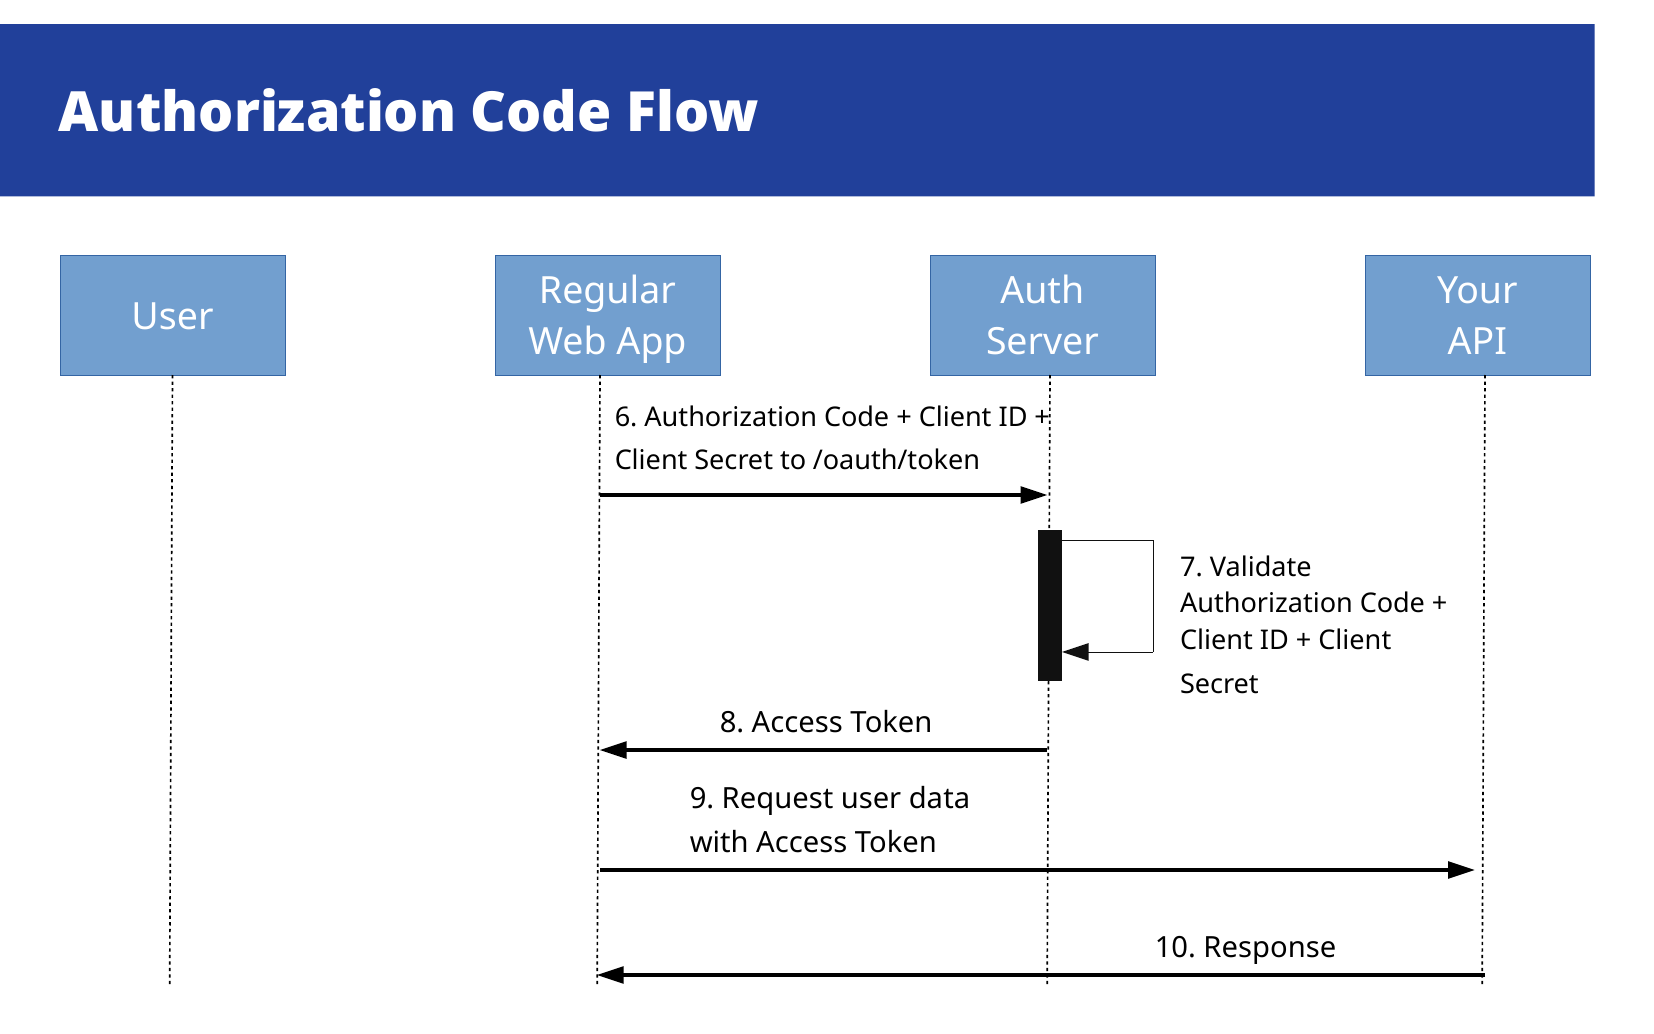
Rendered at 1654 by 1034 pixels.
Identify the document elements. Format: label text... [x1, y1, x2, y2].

text_box 6. Authorization Code + Client ID + Client Secret to /oauth/token [600, 390, 1068, 511]
text_box Auth Server [930, 255, 1156, 376]
text_box [1038, 530, 1062, 681]
text_box 7. Validate Authorization Code + Client ID + Client Secret [1165, 540, 1483, 720]
text_box 10. Response [1140, 914, 1396, 976]
text_box 8. Access Token [705, 690, 961, 751]
text_box [1051, 530, 1062, 540]
text_box Regular Web App [495, 255, 721, 376]
text_box User [60, 255, 286, 376]
title Authorization Code Flow [58, 48, 1595, 172]
text_box 9. Request user data with Access Token [675, 770, 991, 871]
text_box Your API [1365, 255, 1591, 376]
